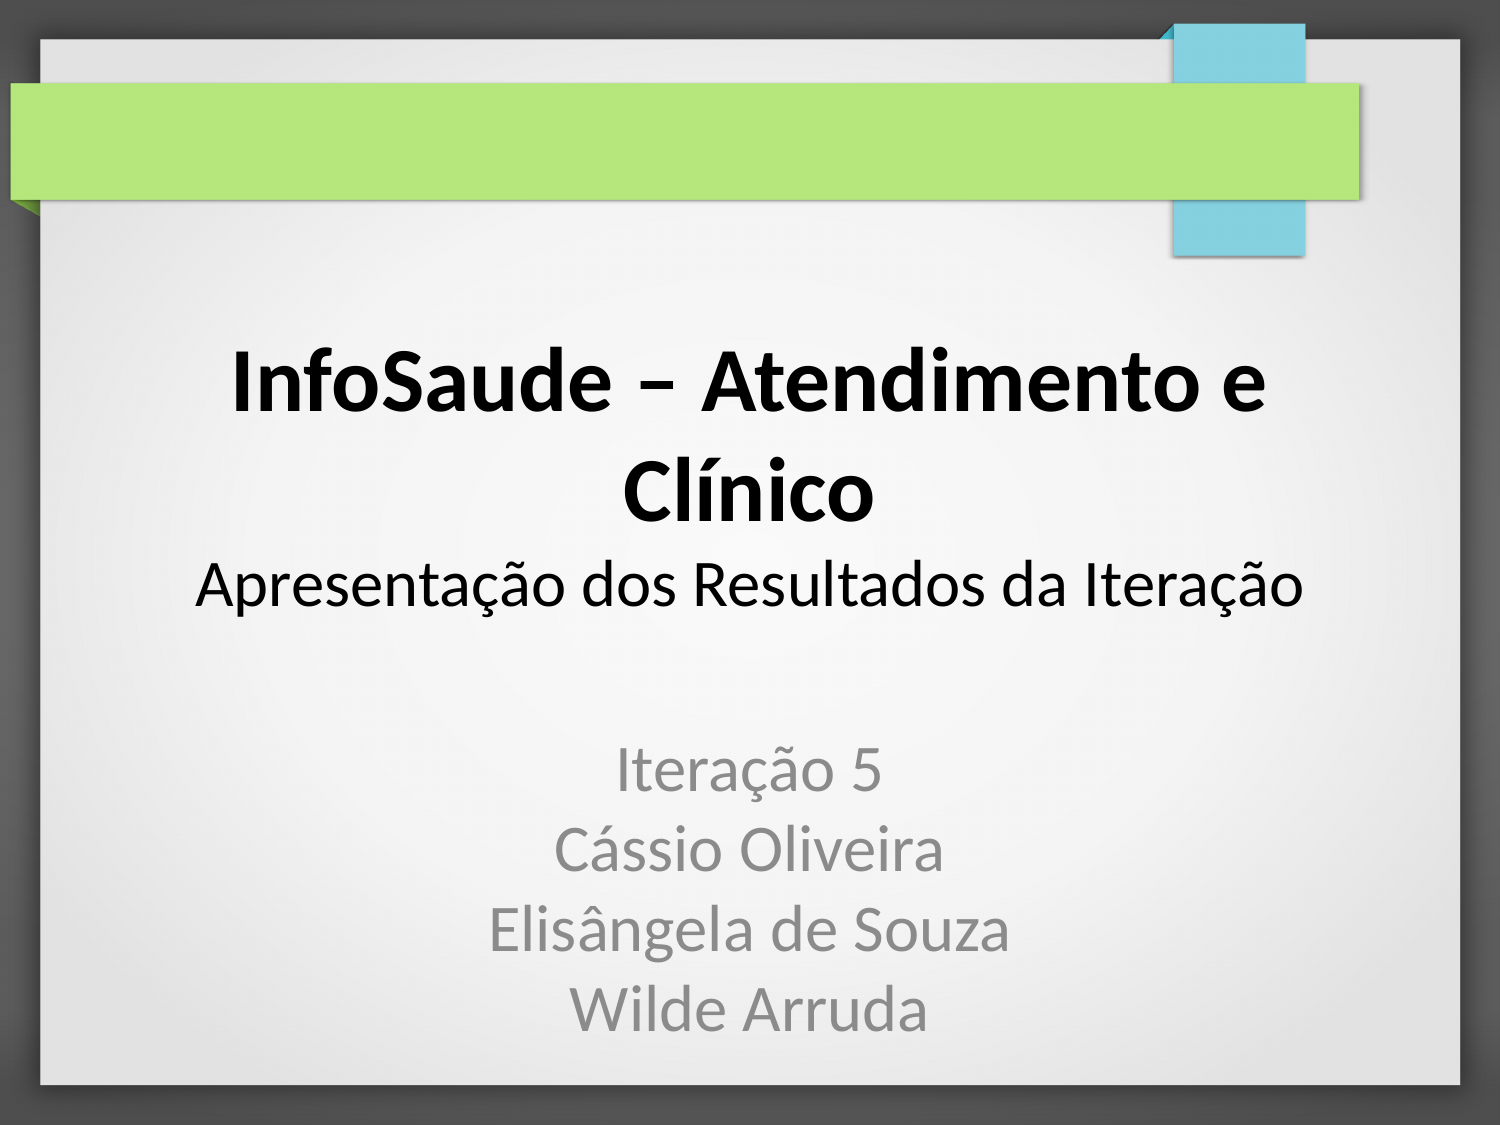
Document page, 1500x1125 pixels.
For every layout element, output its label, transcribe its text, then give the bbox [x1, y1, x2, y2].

picture [0, 0, 1500, 1125]
text_box Iteração 5 Cássio Oliveira Elisângela de Souza Wilde Arruda [225, 637, 1275, 925]
text_box InfoSaude – Atendimento e Clínico Apresentação dos Resultados da Iteração [112, 349, 1388, 591]
